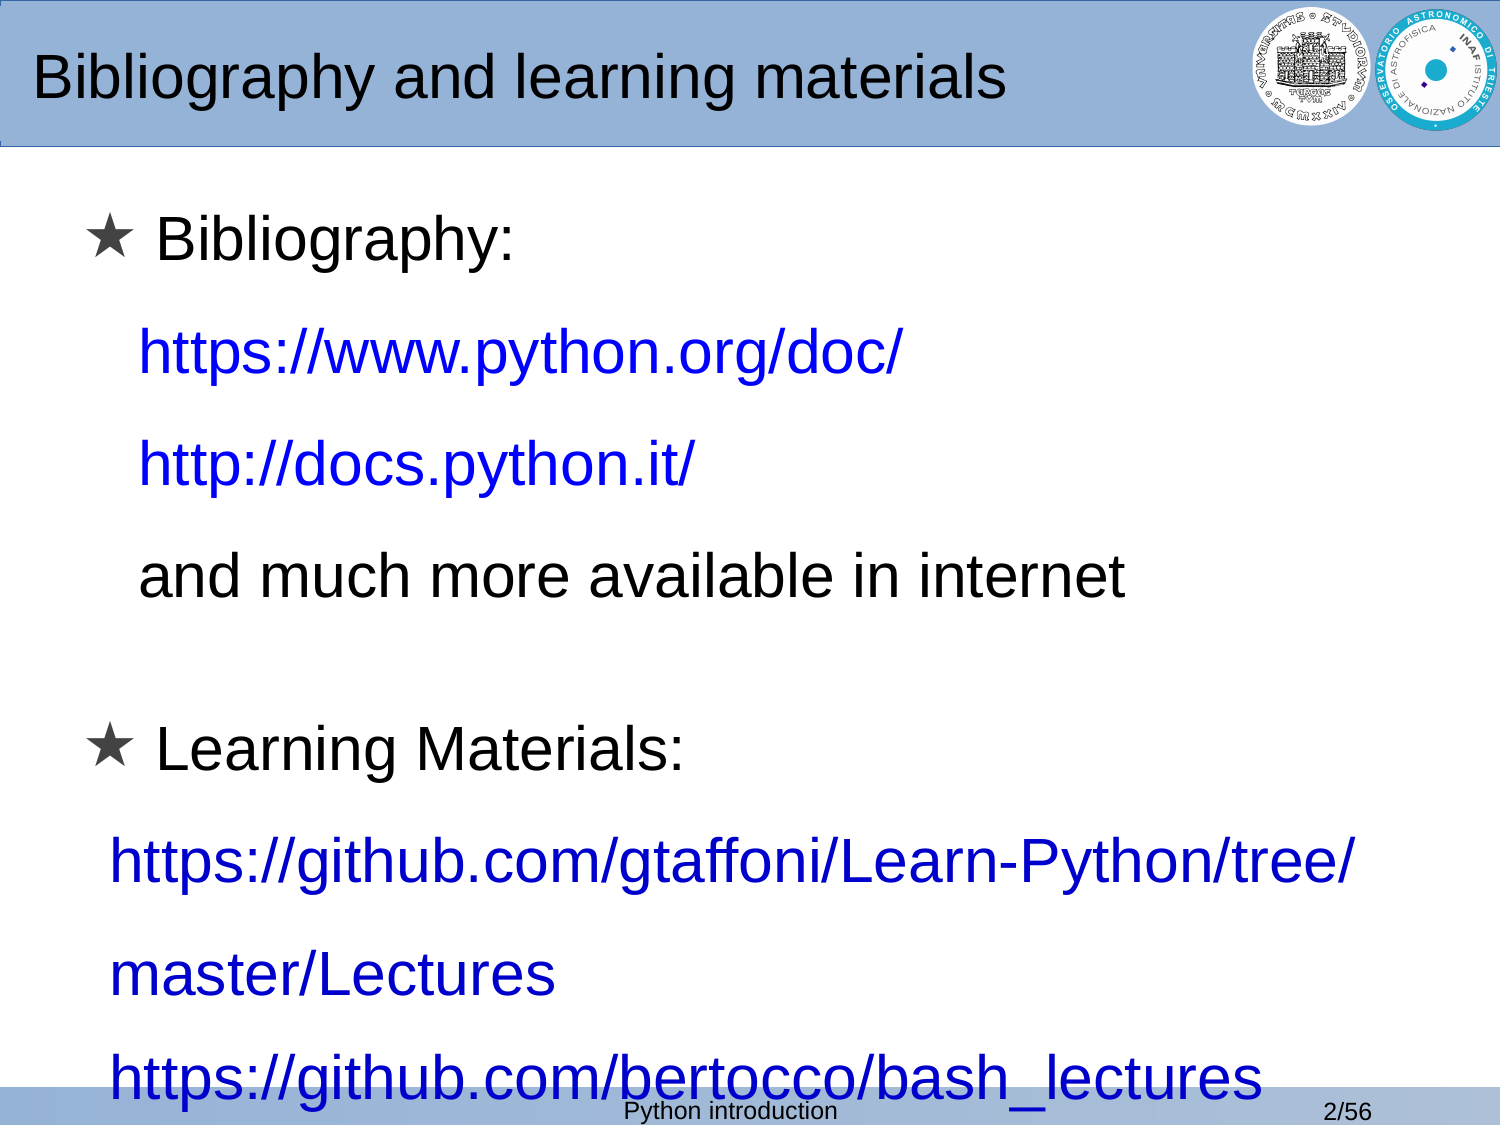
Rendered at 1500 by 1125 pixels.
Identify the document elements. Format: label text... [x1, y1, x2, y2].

picture [1253, 0, 1500, 153]
text_box Bibliography and learning materials [0, 5, 1253, 141]
list Bibliography: https://www.python.org/doc/ http://docs.python.it/ and much more available in internet Learning Materials: https://github.com/gtaffoni/Learn-Python/tree/master/Lectures https://github.com/bertocco/bash_lectures [23, 153, 1500, 1054]
